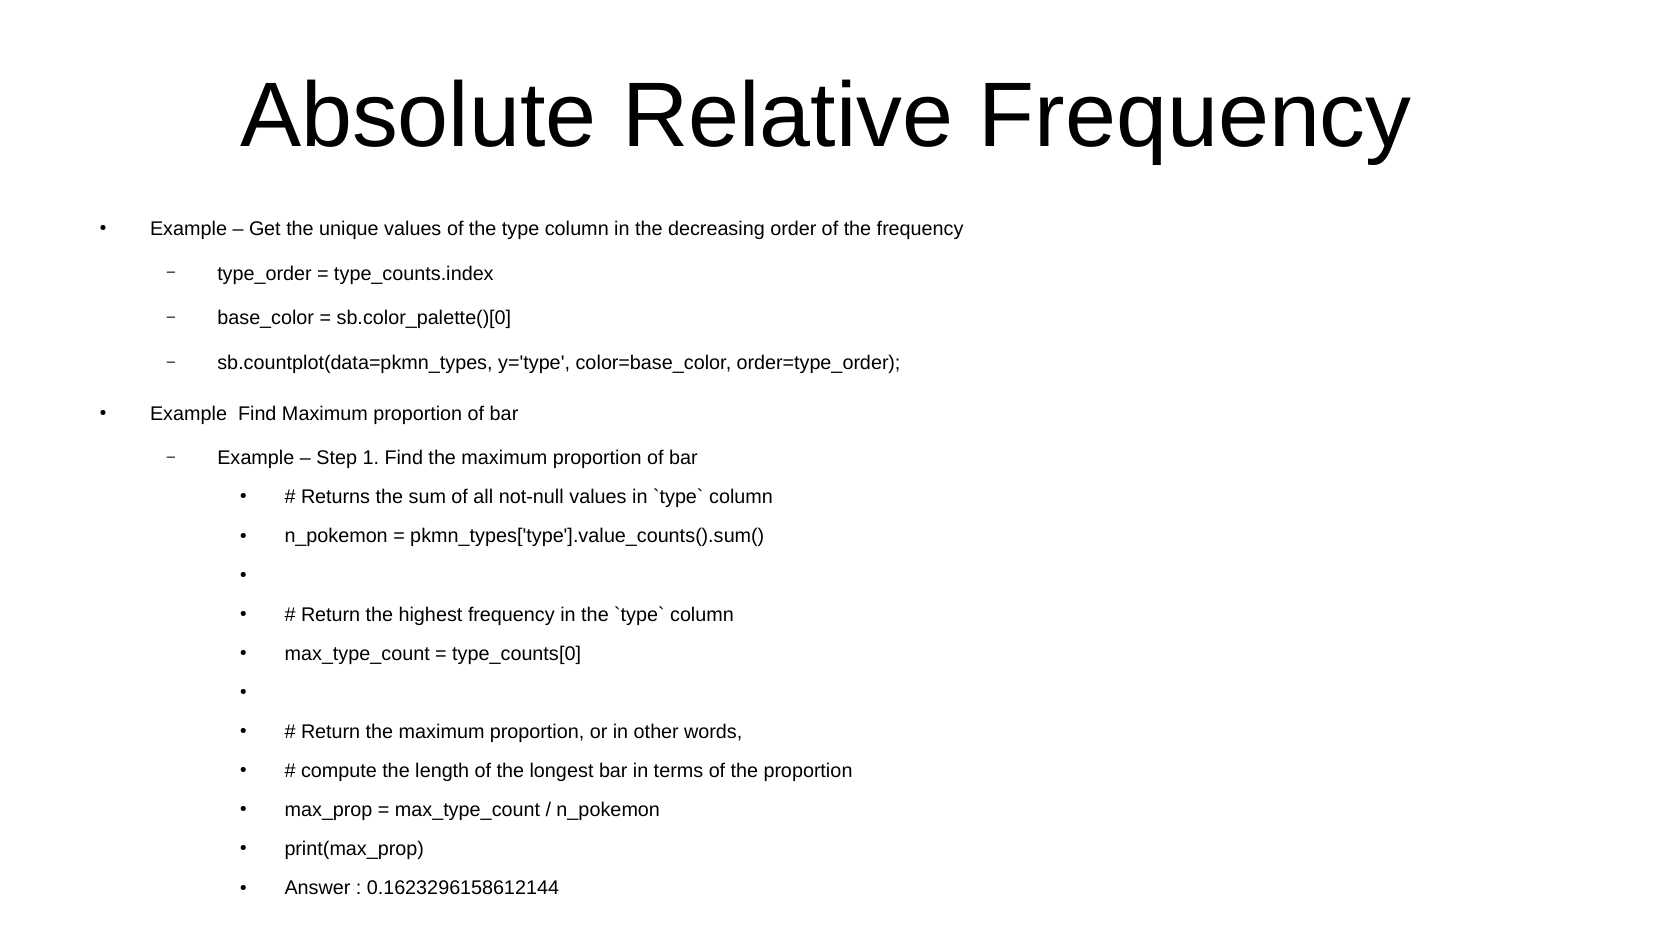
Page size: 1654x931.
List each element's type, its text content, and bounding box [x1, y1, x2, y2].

list Example – Get the unique values of the type column in the decreasing order of the frequency type_order = type_counts.index base_color = sb.color_palette()[0] sb.countplot(data=pkmn_types, y='type', color=base_color, order=type_order); Example Find Maximum proportion of bar Example – Step 1. Find the maximum proportion of bar # Returns the sum of all not-null values in `type` column n_pokemon = pkmn_types['type'].value_counts().sum() # Return the highest frequency in the `type` column max_type_count = type_counts[0] # Return the maximum proportion, or in other words, # compute the length of the longest bar in terms of the proportion max_prop = max_type_count / n_pokemon print(max_prop) Answer : 0.1623296158612144 [82, 217, 1621, 901]
title Absolute Relative Frequency [82, 37, 1571, 193]
